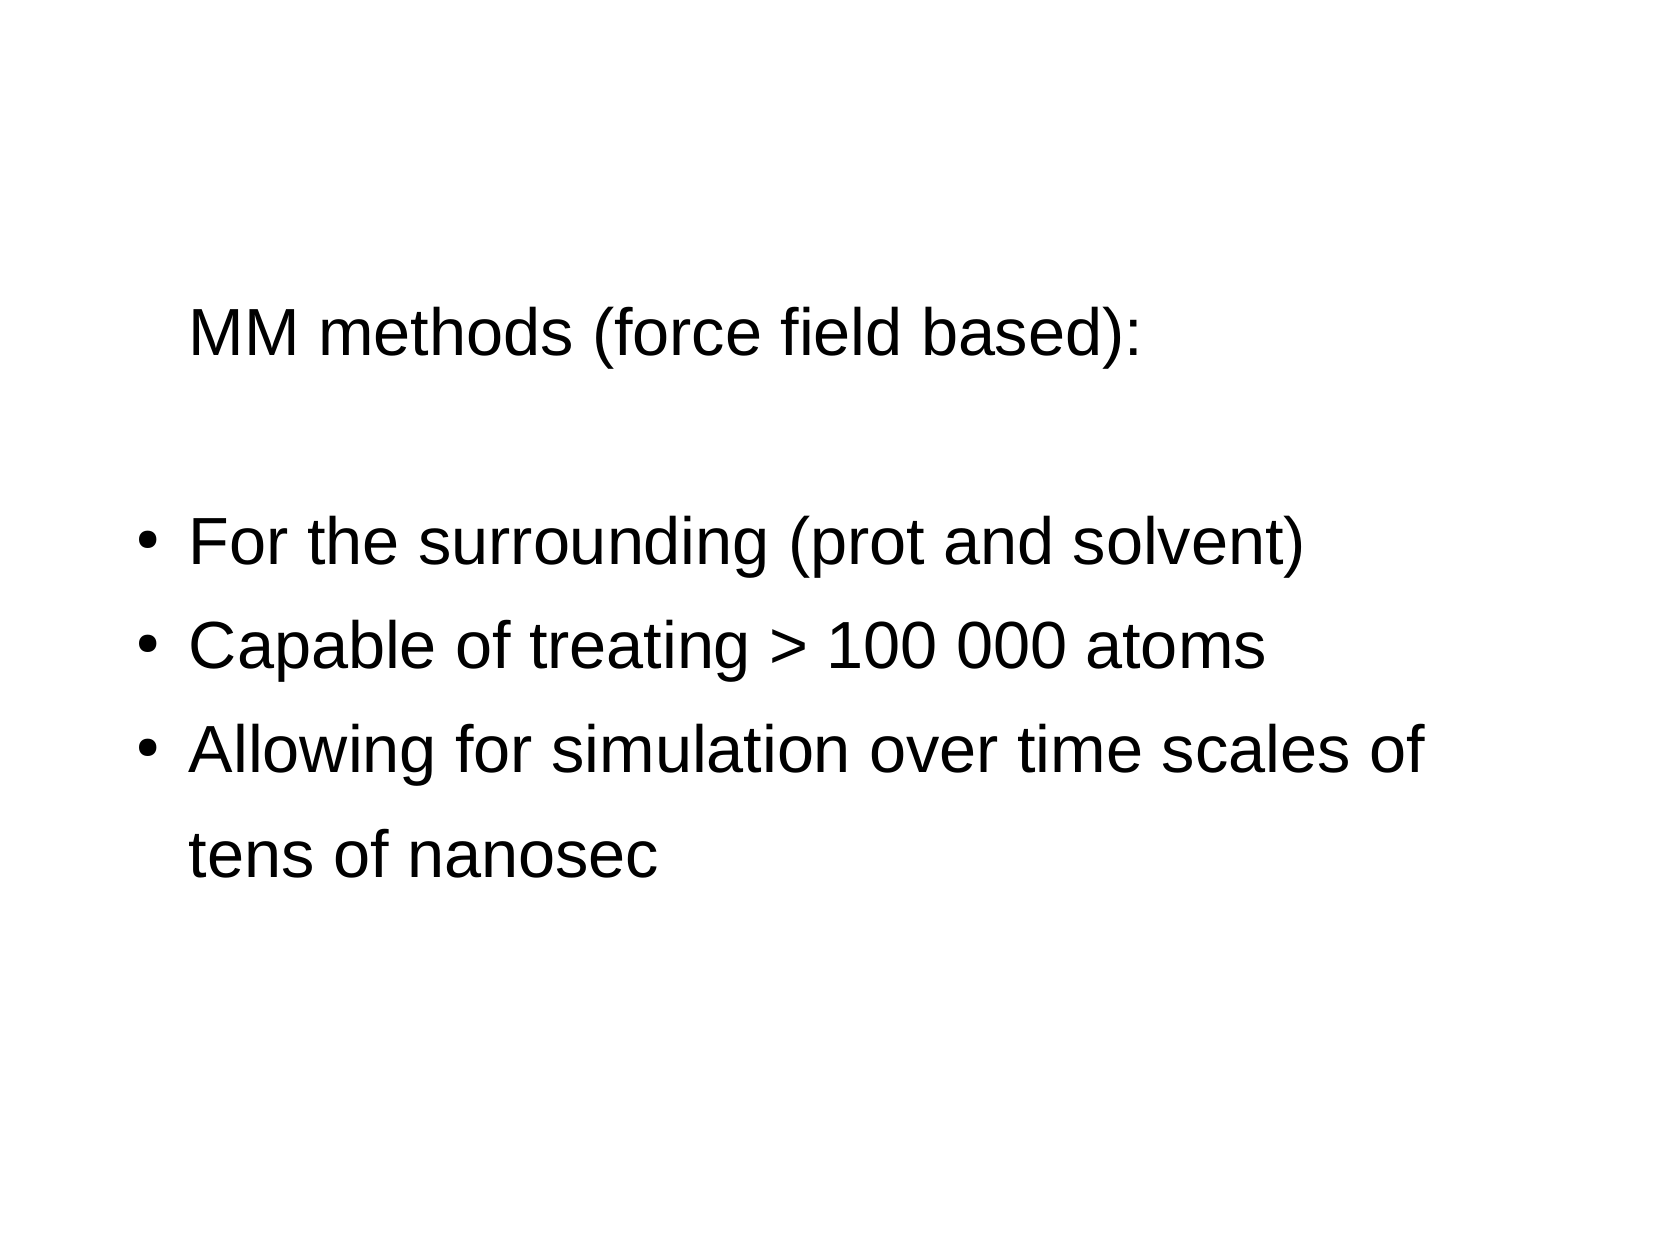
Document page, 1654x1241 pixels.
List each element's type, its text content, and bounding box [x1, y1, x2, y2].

list MM methods (force field based): For the surrounding (prot and solvent) Capable of treating > 100 000 atoms Allowing for simulation over time scales of tens of nanosec [118, 295, 1607, 916]
